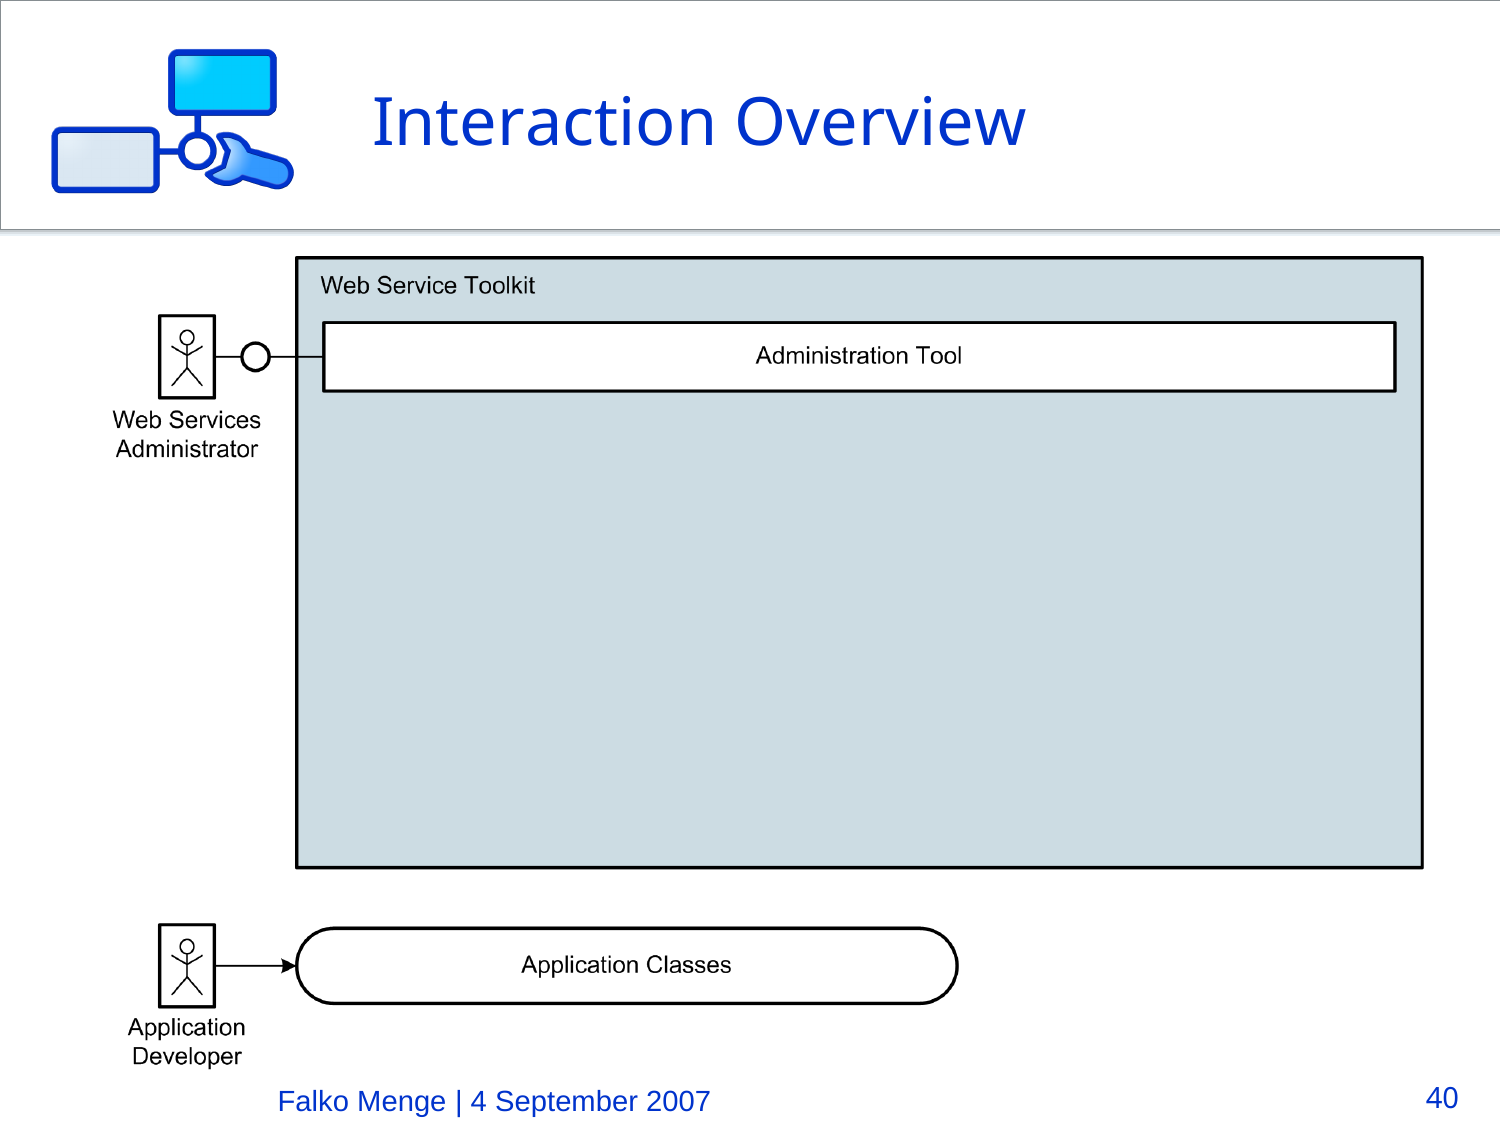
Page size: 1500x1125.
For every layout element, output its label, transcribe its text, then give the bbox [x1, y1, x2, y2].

picture [0, 230, 1500, 236]
picture [8, 19, 310, 224]
title Interaction Overview [372, 19, 1500, 221]
picture [112, 255, 1424, 1072]
